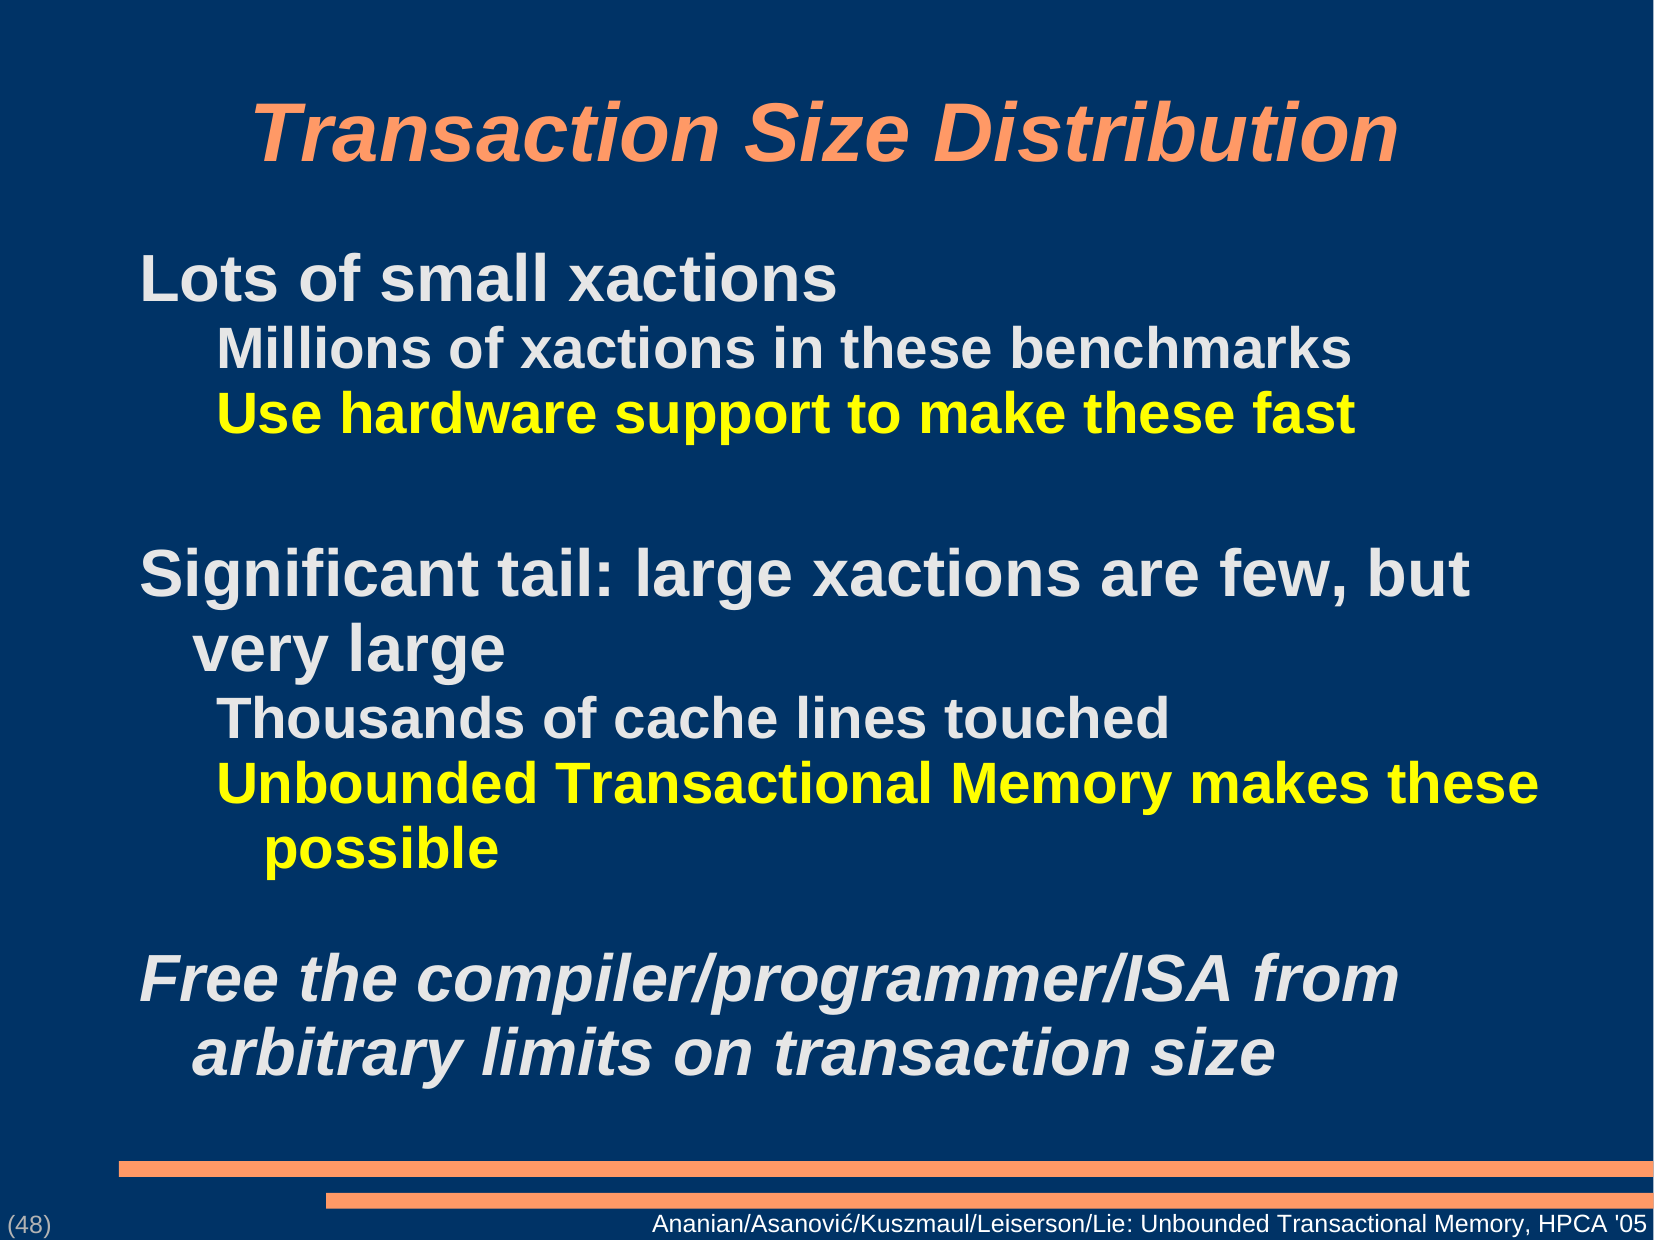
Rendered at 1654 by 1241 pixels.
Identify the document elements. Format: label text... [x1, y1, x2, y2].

title Transaction Size Distribution [51, 28, 1600, 236]
list Lots of small xactions Millions of xactions in these benchmarks Use hardware support to make these fast Significant tail: large xactions are few, but very large Thousands of cache lines touched Unbounded Transactional Memory makes these possible Free the compiler/programmer/ISA from arbitrary limits on transaction size [121, 241, 1561, 1132]
